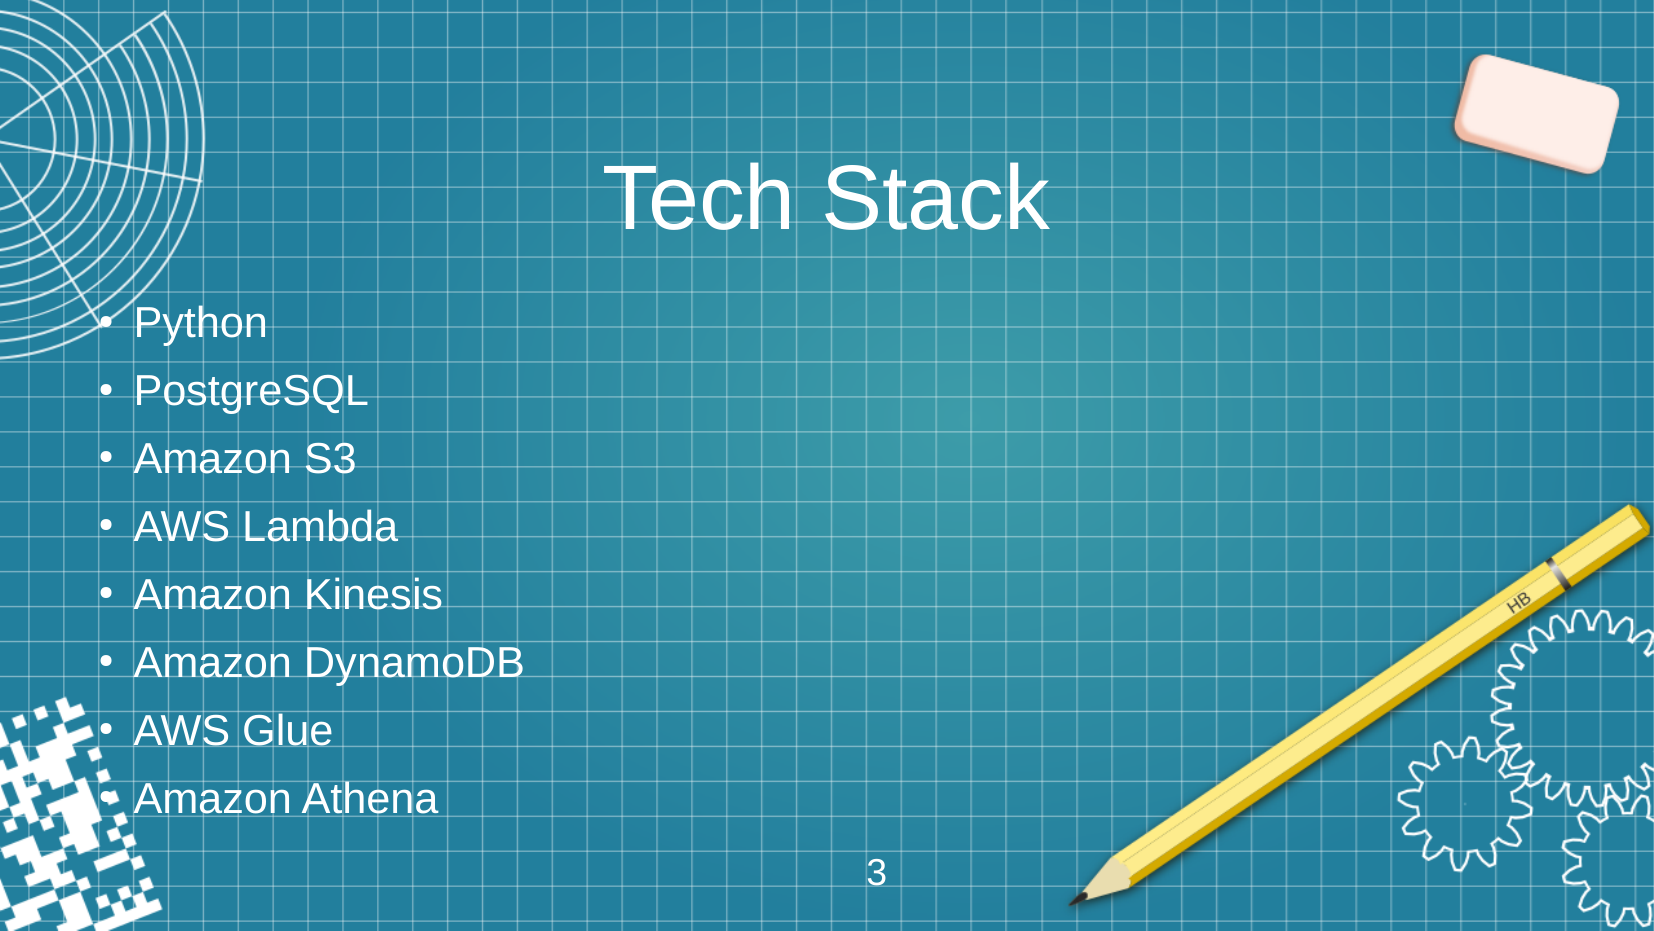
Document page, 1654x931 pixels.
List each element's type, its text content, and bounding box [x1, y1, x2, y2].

list Python PostgreSQL Amazon S3 AWS Lambda Amazon Kinesis Amazon DynamoDB AWS Glue Amazon Athena [86, 298, 1576, 826]
title Tech Stack [82, 132, 1571, 263]
text_box <number> [741, 844, 1013, 901]
picture [0, 0, 1654, 931]
